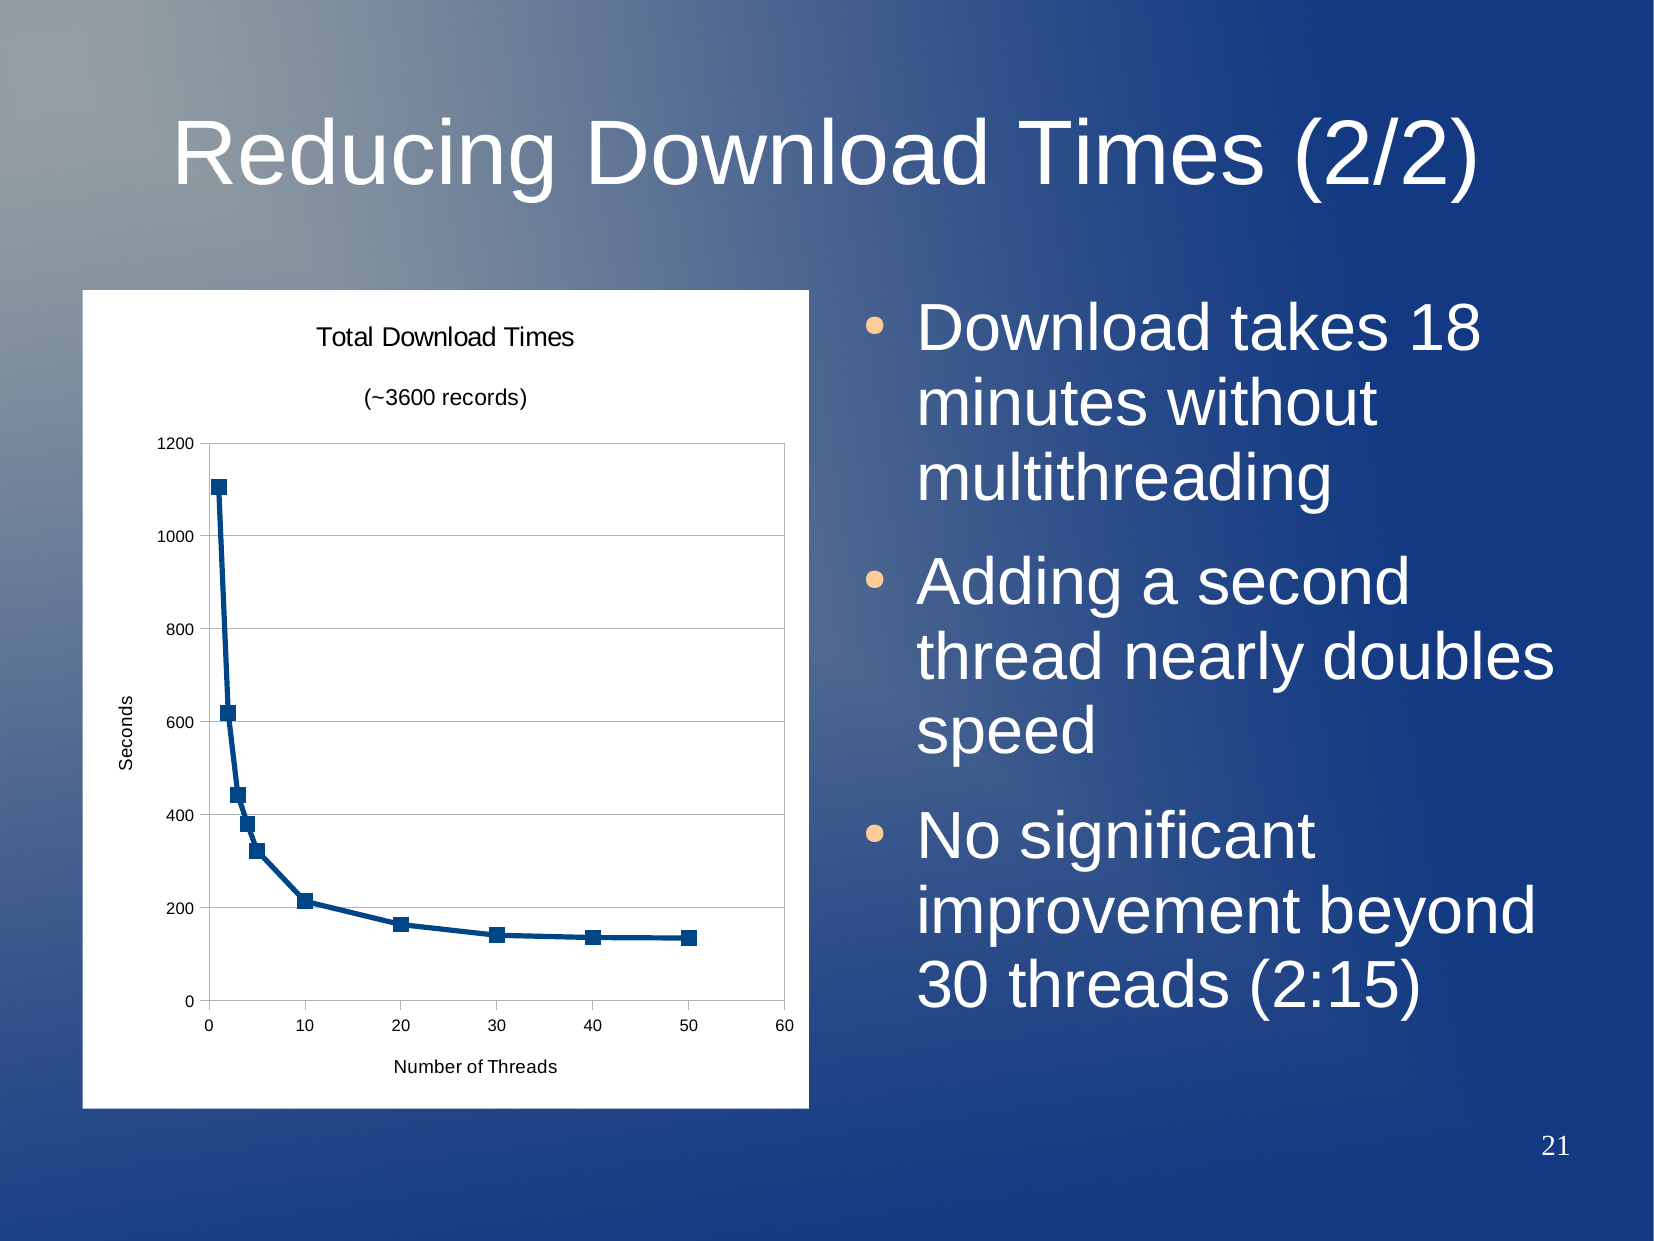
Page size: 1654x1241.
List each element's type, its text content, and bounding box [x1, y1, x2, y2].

chart [82, 290, 809, 1109]
title Reducing Download Times (2/2) [82, 49, 1571, 257]
picture [0, 0, 1654, 1241]
list Download takes 18 minutes without multithreading Adding a second thread nearly doubles speed No significant improvement beyond 30 threads (2:15) [845, 290, 1572, 1109]
